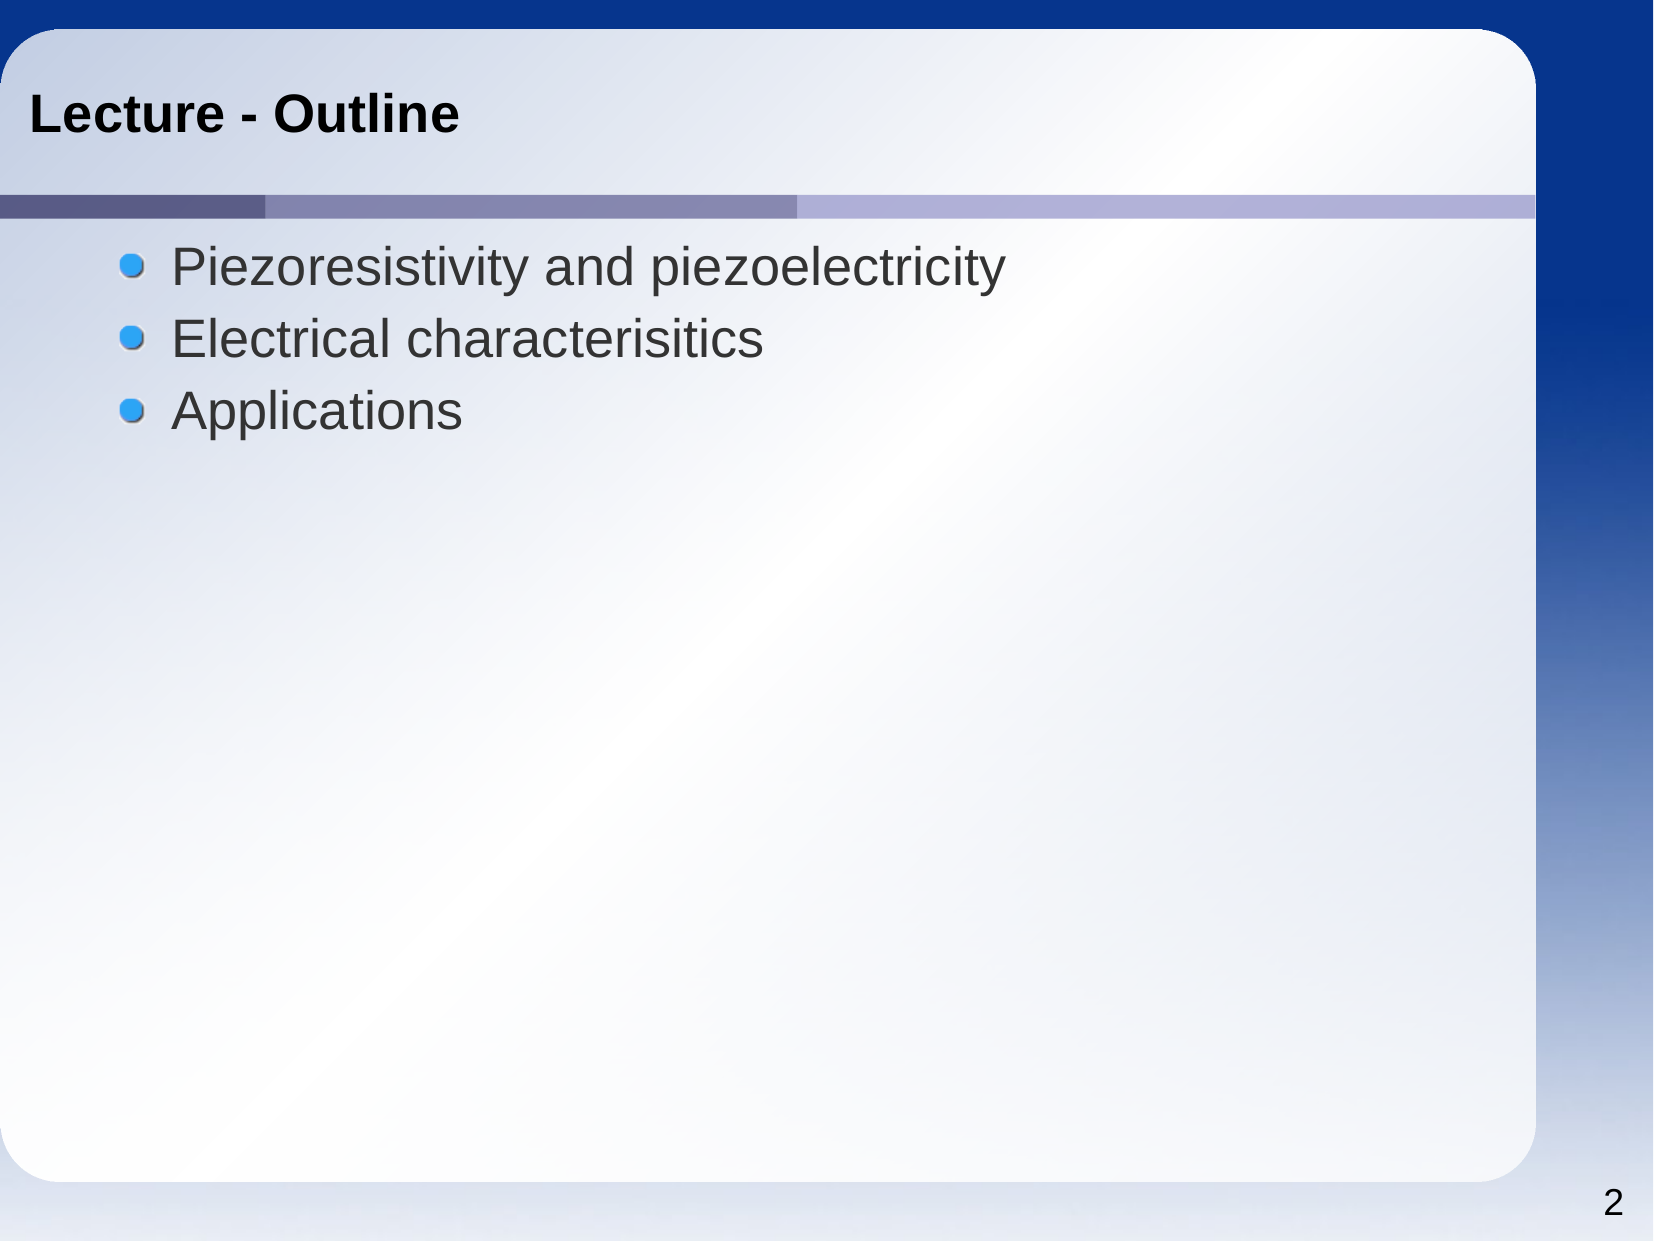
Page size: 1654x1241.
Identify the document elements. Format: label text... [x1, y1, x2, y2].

title Lecture - Outline [29, 49, 1506, 178]
list Piezoresistivity and piezoelectricity Electrical characterisitics Applications [29, 236, 1506, 1152]
picture [0, 0, 1654, 1241]
